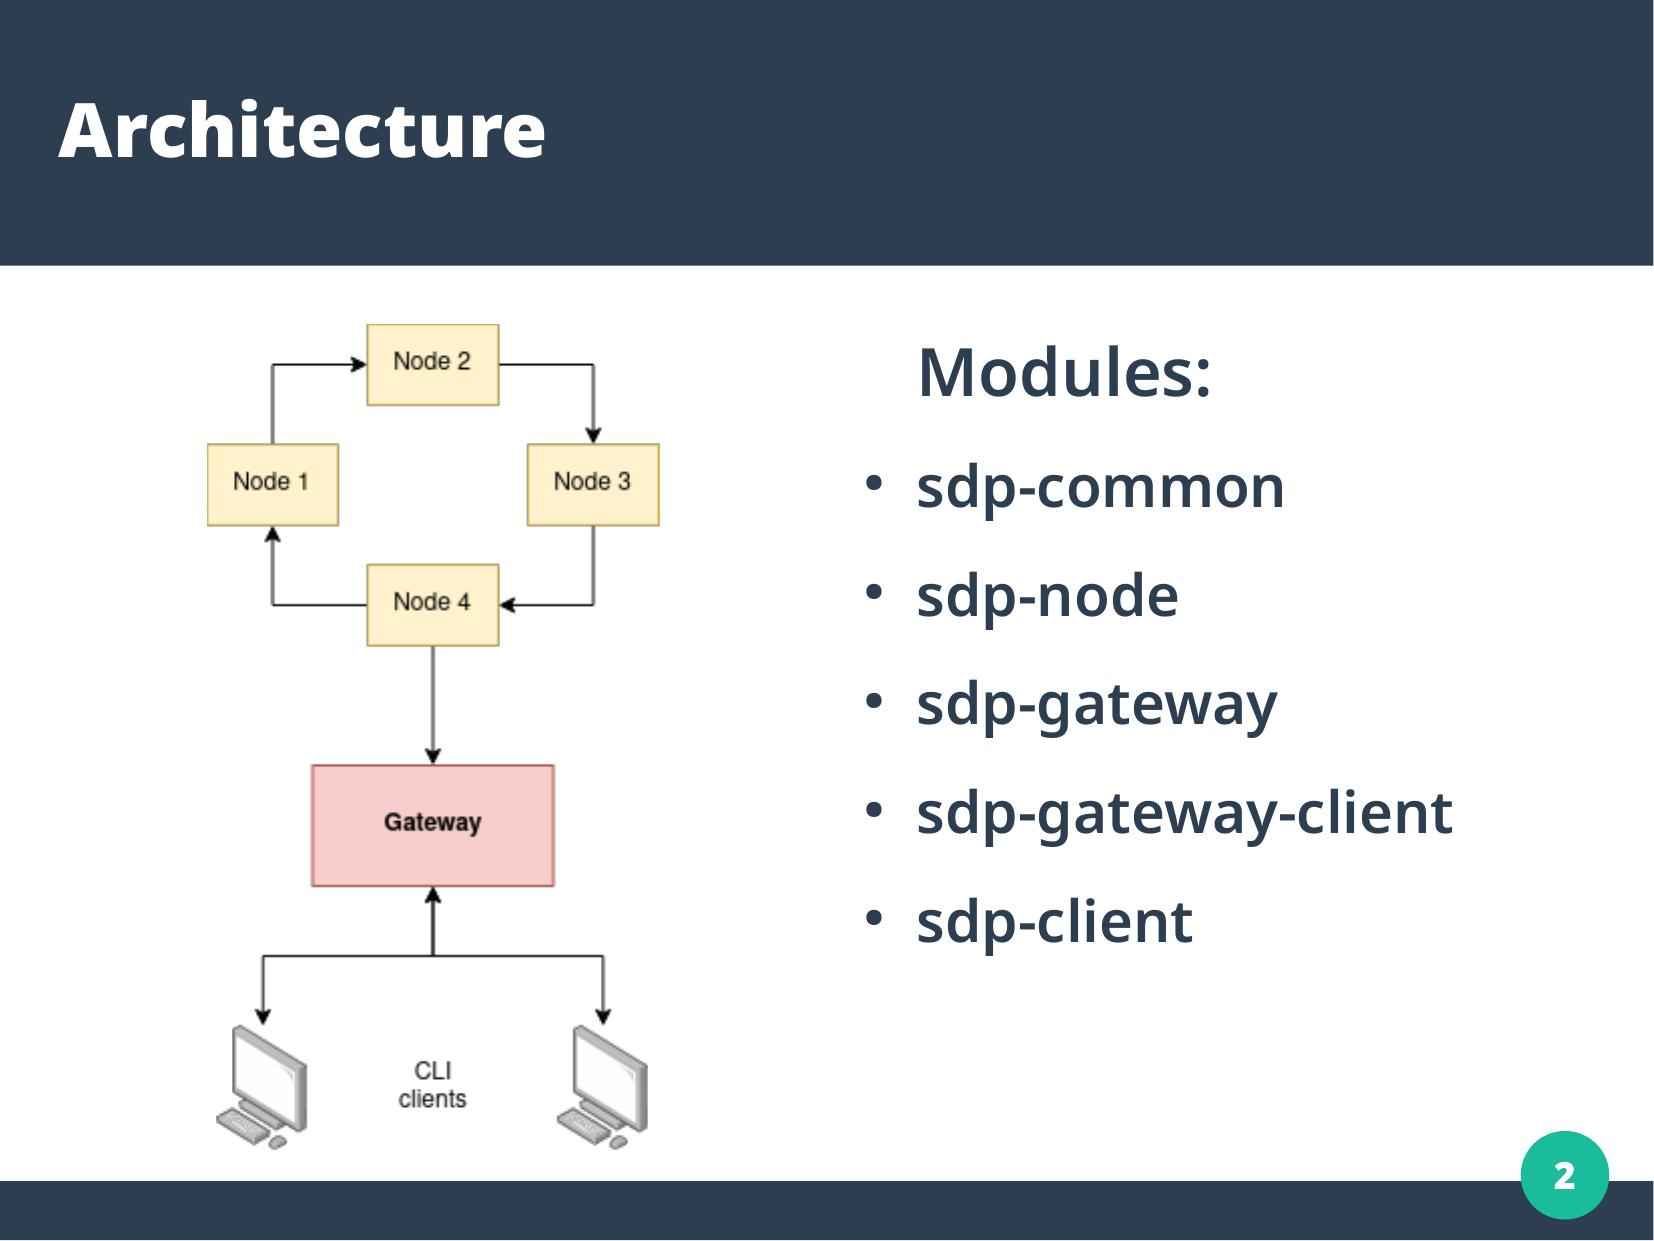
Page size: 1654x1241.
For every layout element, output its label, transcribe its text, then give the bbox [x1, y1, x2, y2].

list Modules: sdp-common sdp-node sdp-gateway sdp-gateway-client sdp-client [845, 324, 1596, 1152]
title Architecture [59, 49, 1595, 207]
picture [207, 324, 660, 1152]
